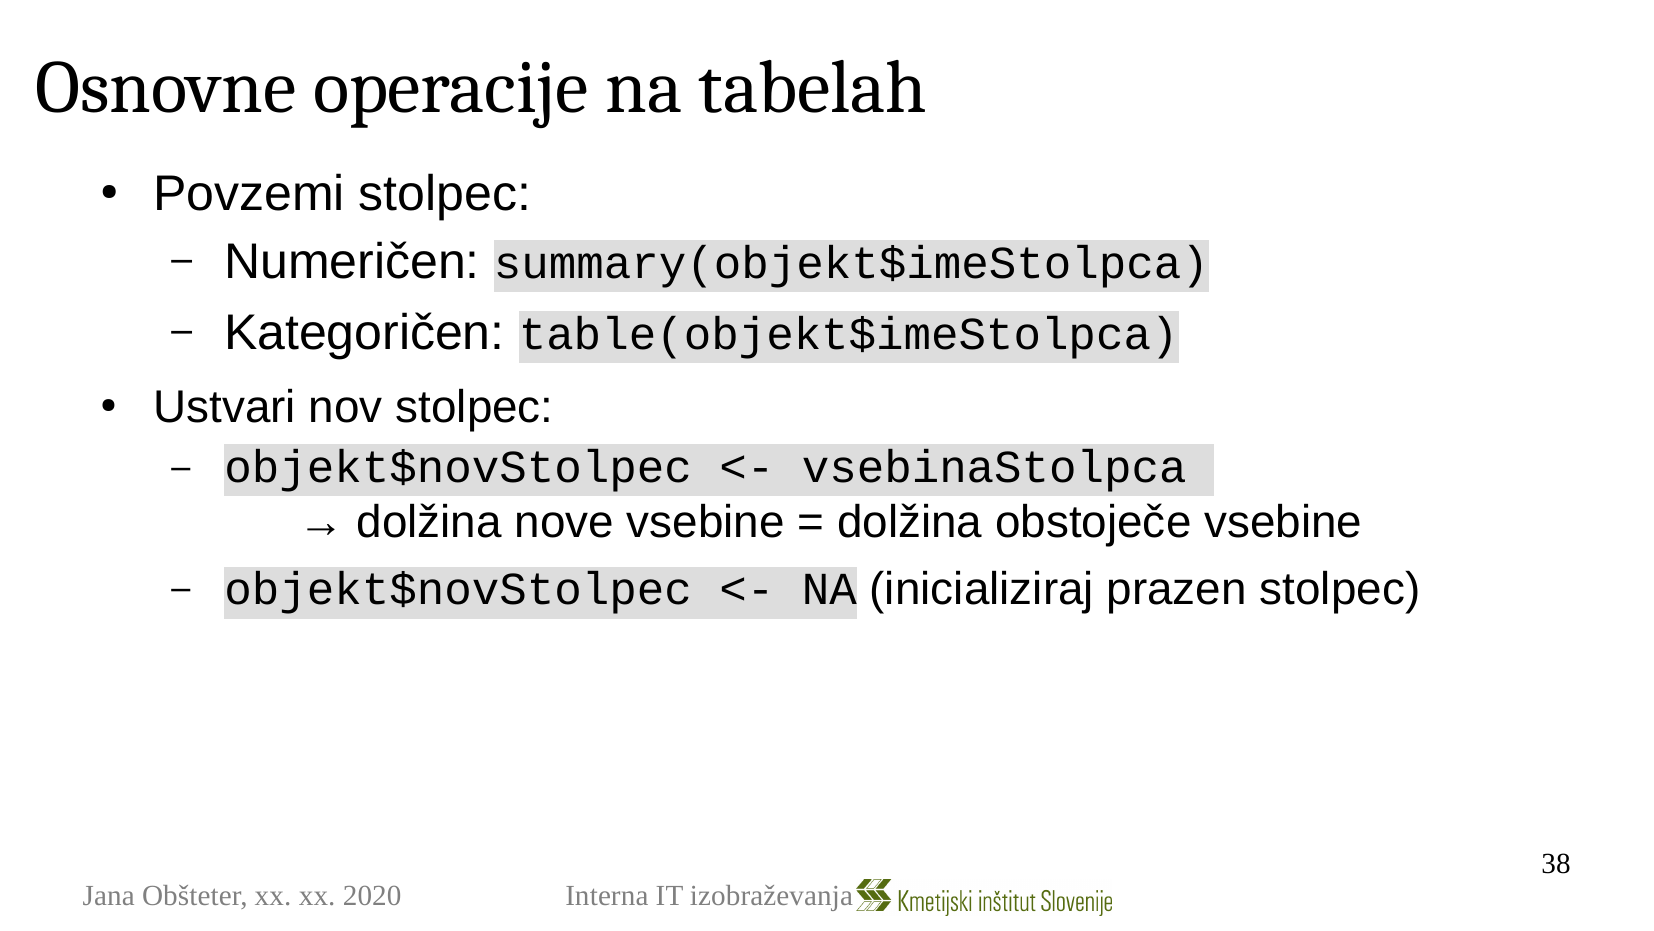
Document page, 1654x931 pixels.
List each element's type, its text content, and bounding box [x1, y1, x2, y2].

list Povzemi stolpec: Numeričen: summary(objekt$imeStolpca) Kategoričen: table(objekt$imeStolpca) Ustvari nov stolpec: objekt$novStolpec <- vsebinaStolpca → dolžina nove vsebine = dolžina obstoječe vsebine objekt$novStolpec <- NA (inicializiraj prazen stolpec) [82, 165, 1642, 827]
picture [856, 879, 1112, 916]
title Osnovne operacije na tabelah [35, 21, 1524, 154]
